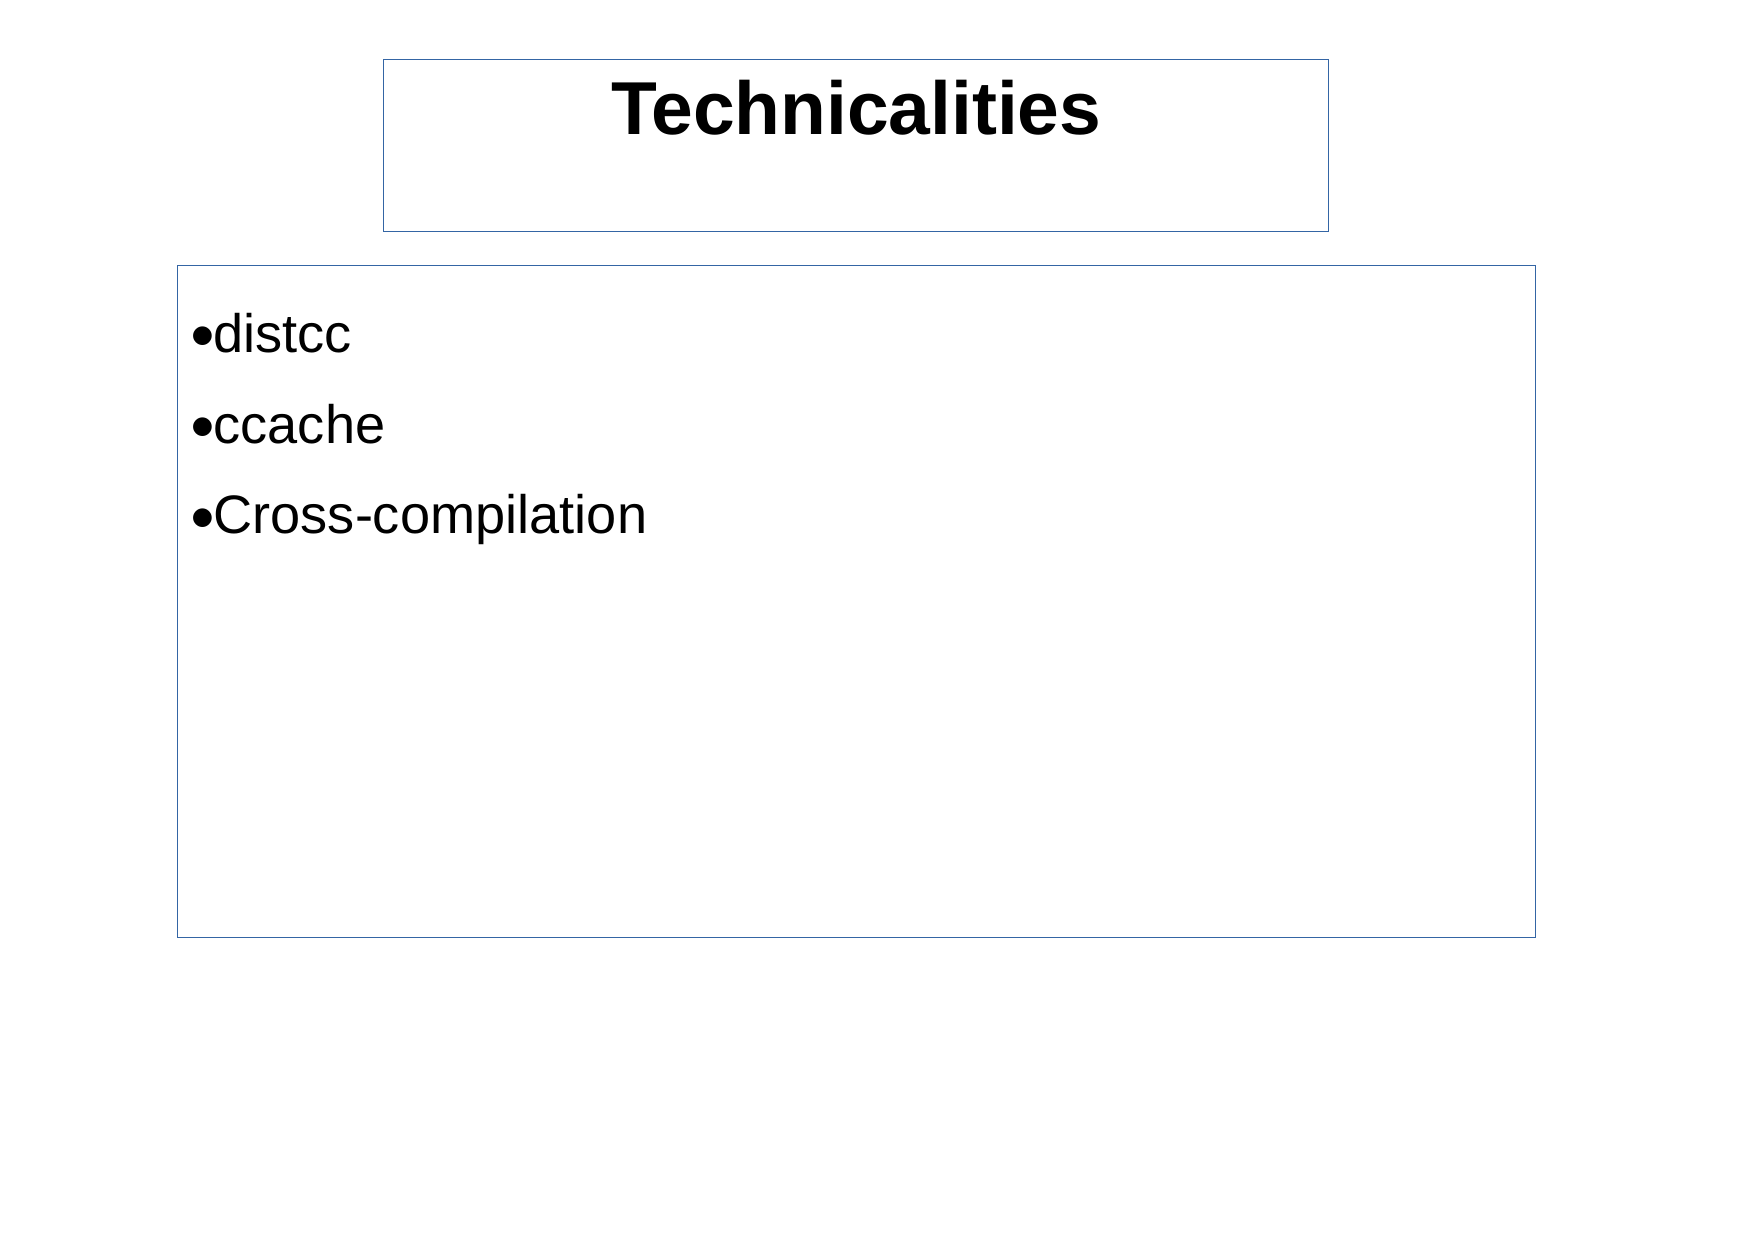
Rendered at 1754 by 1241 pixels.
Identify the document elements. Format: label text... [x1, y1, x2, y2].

text_box Technicalities [383, 59, 1329, 232]
text_box distcc ccache Cross-compilation [177, 265, 1536, 938]
